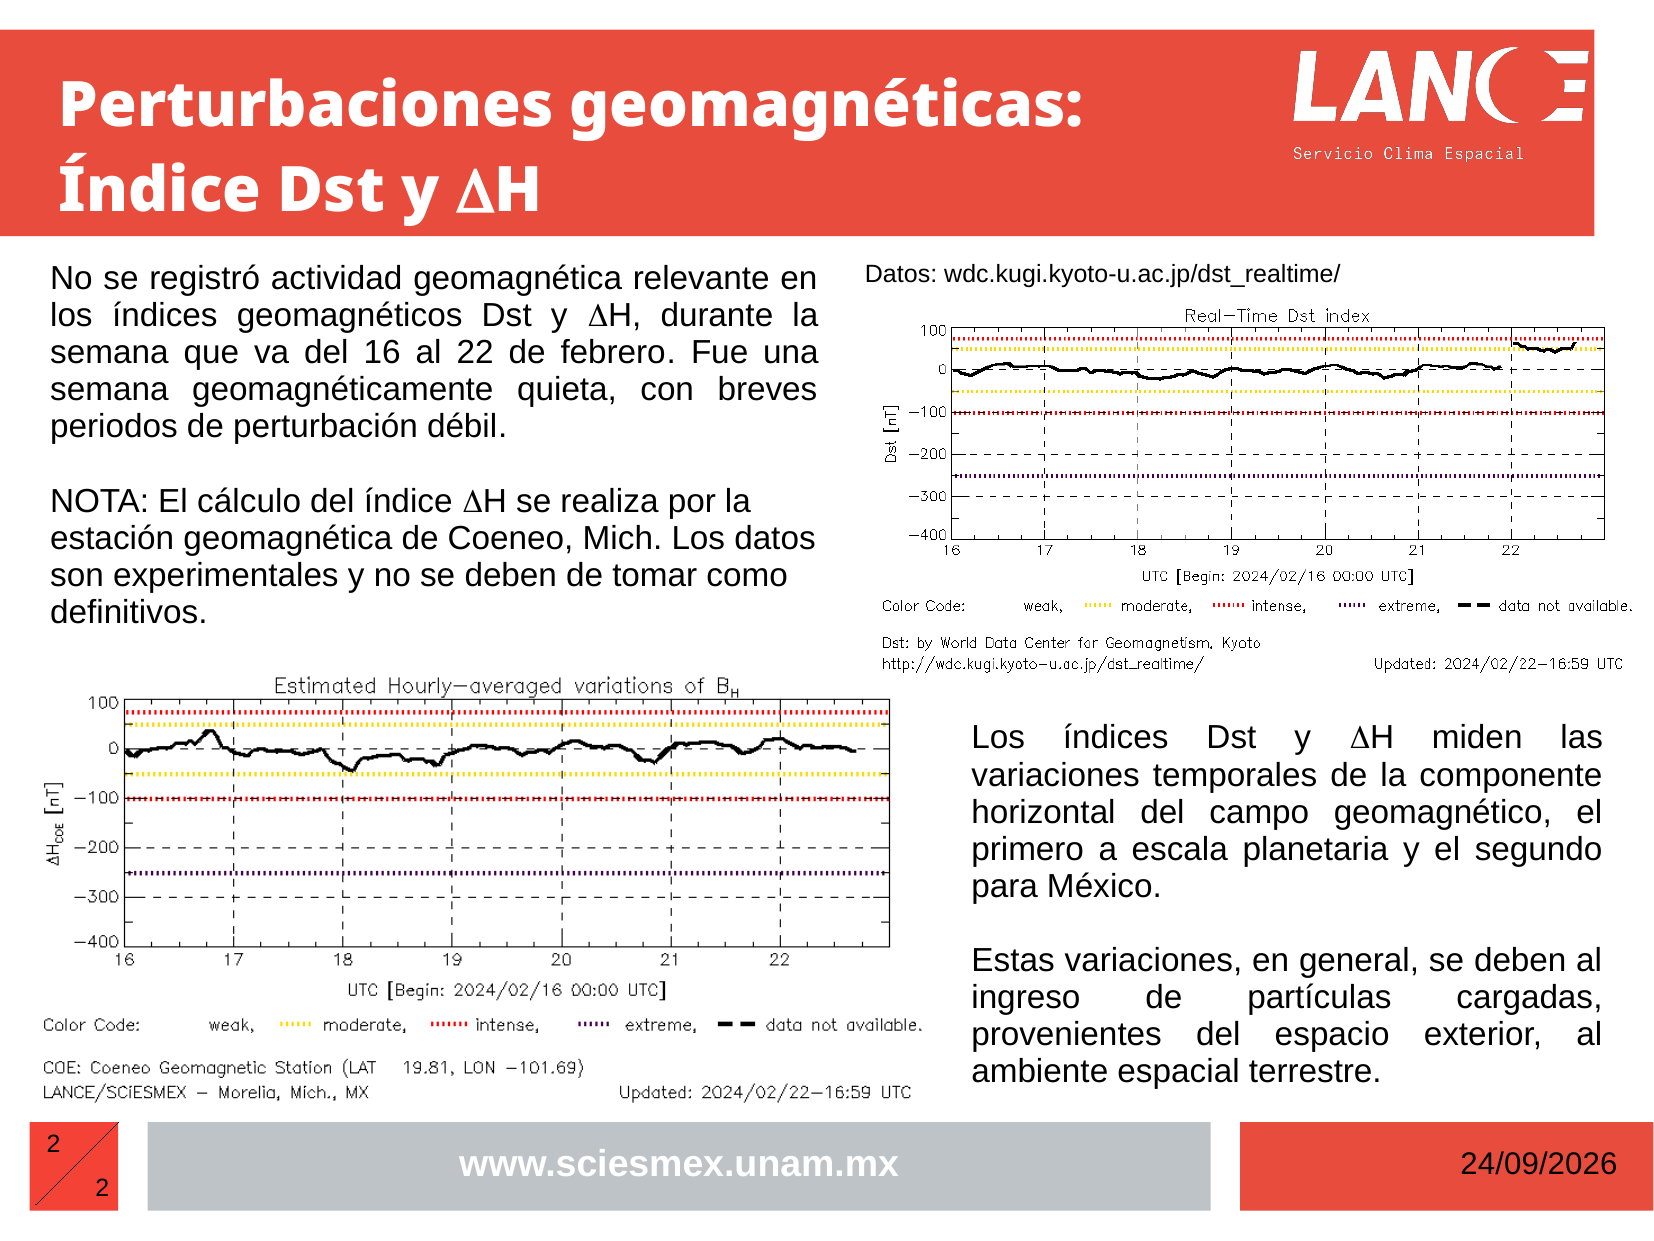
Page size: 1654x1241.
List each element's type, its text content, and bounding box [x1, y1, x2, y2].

picture [1293, 47, 1589, 162]
text_box 2 [35, 1151, 125, 1209]
text_box No se registró actividad geomagnética relevante en los índices geomagnéticos Dst y DH, durante la semana que va del 16 al 22 de febrero. Fue una semana geomagnéticamente quieta, con breves periodos de perturbación débil. NOTA: El cálculo del índice DH se realiza por la estación geomagnética de Coeneo, Mich. Los datos son experimentales y no se deben de tomar como definitivos. [35, 252, 851, 713]
text_box Los índices Dst y DH miden las variaciones temporales de la componente horizontal del campo geomagnético, el primero a escala planetaria y el segundo para México. Estas variaciones, en general, se deben al ingreso de partículas cargadas, provenientes del espacio exterior, al ambiente espacial terrestre. [956, 711, 1619, 1097]
text_box www.sciesmex.unam.mx [153, 1122, 1205, 1205]
picture [34, 289, 1642, 1105]
title Perturbaciones geomagnéticas: Índice Dst y DH [59, 59, 1312, 207]
text_box 22/02/2024 [1424, 1122, 1654, 1205]
text_box Datos: wdc.kugi.kyoto-u.ac.jp/dst_realtime/ [850, 252, 1371, 296]
text_box <número> [31, 1122, 176, 1170]
